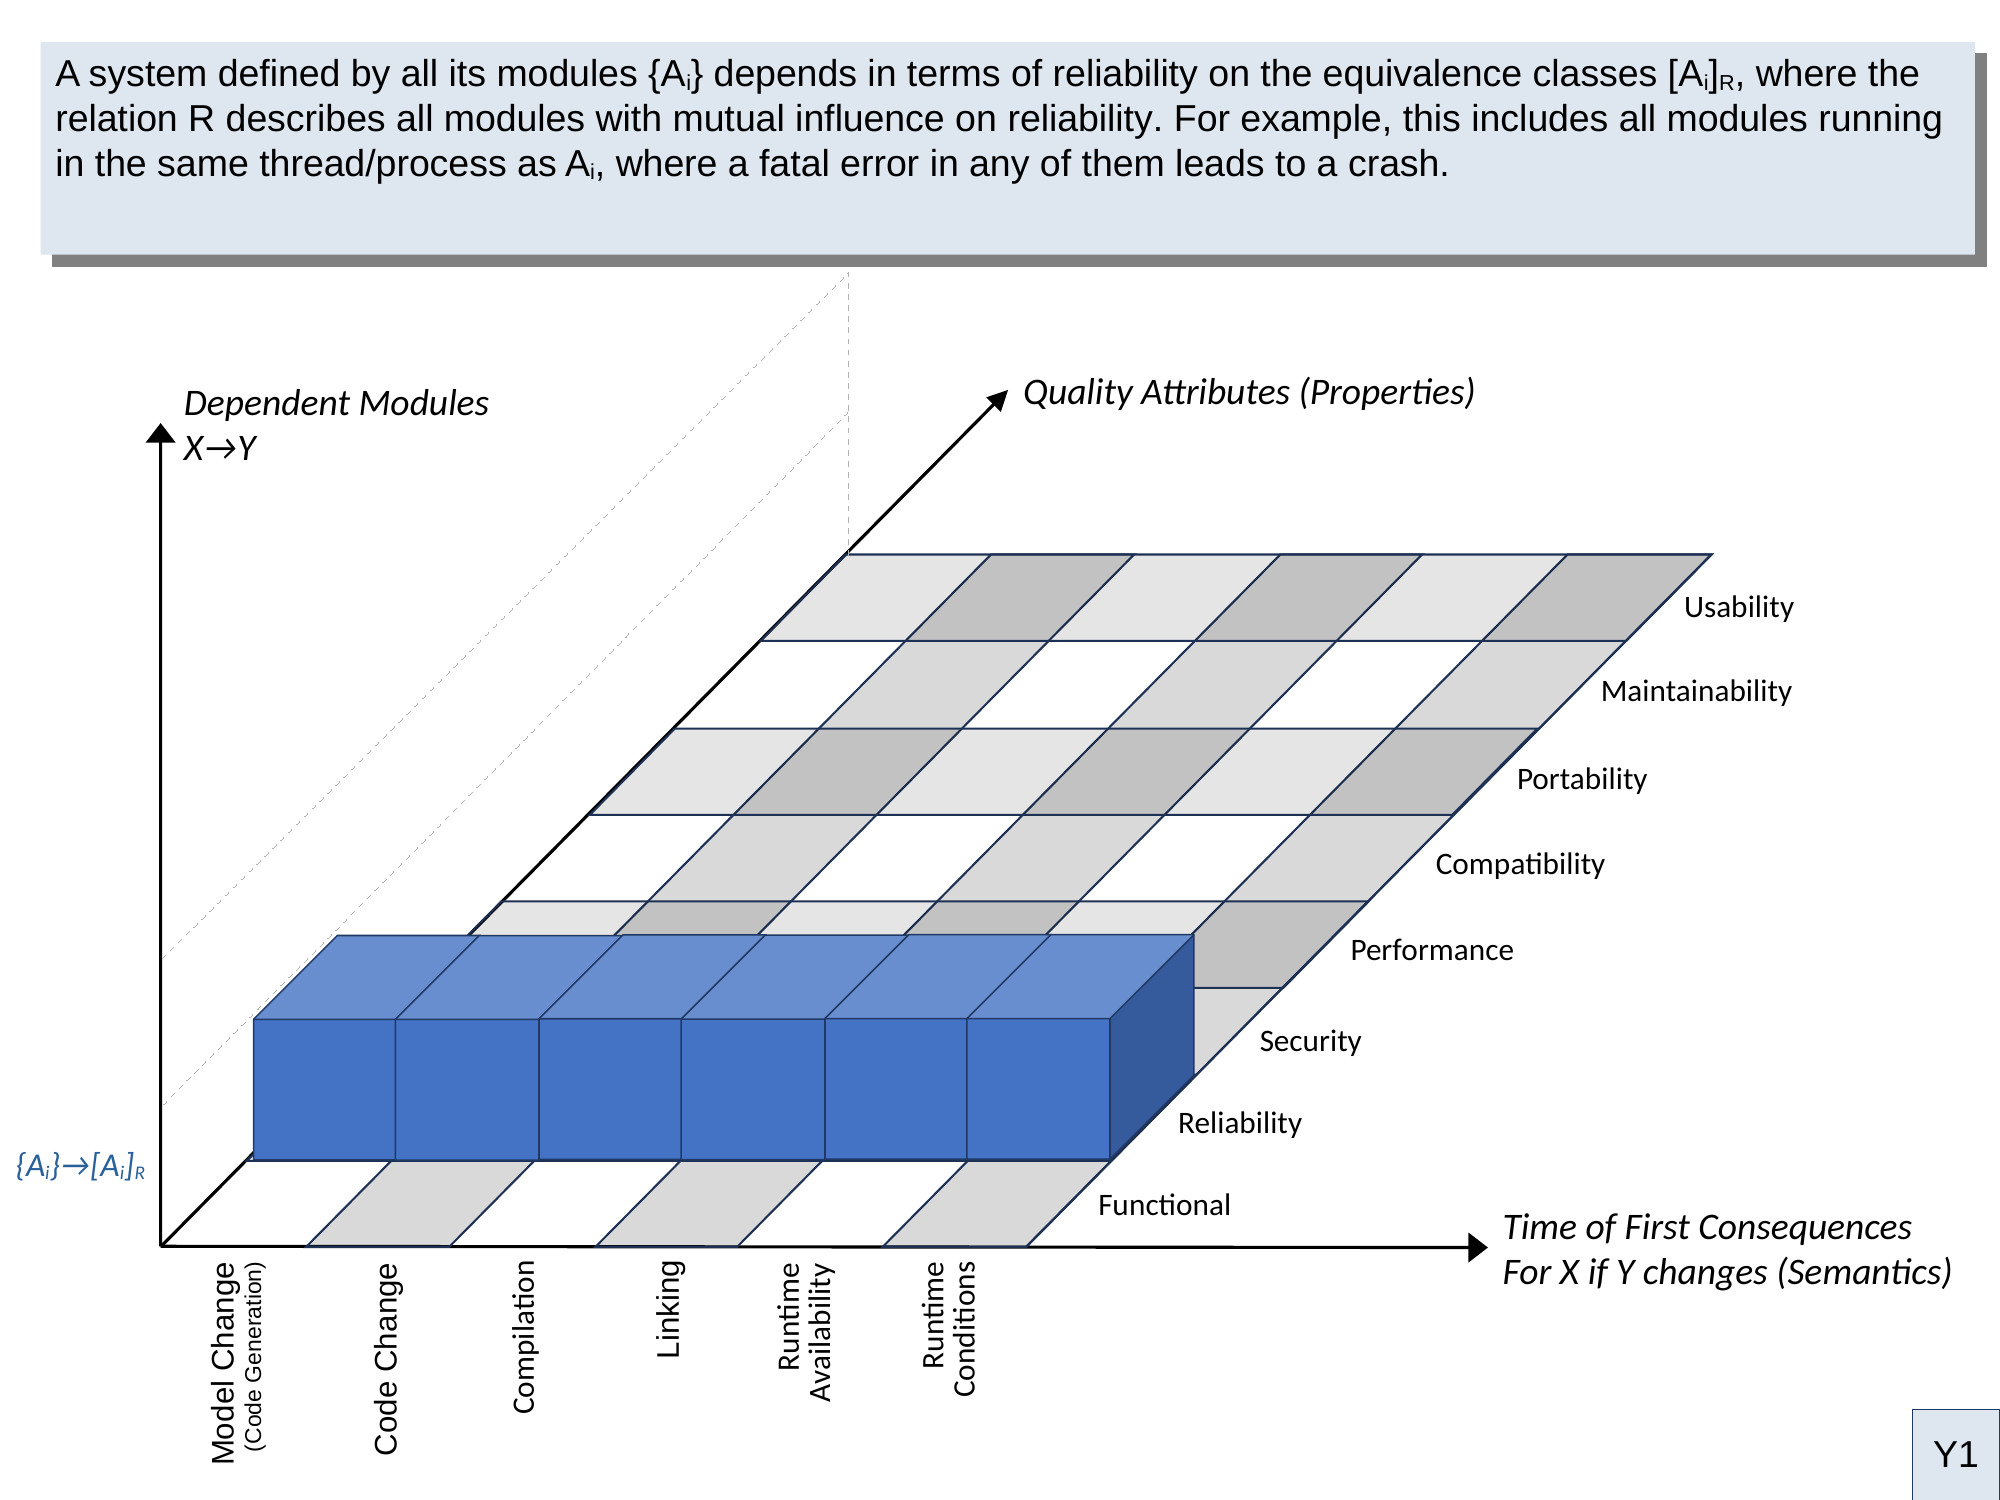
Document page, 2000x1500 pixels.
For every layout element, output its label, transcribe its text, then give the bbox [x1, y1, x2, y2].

text_box Time of First Consequences For X if Y changes (Semantics) [1487, 1195, 1969, 1300]
text_box Portability [1502, 751, 1728, 804]
text_box Functional [1083, 1177, 1301, 1230]
text_box Compilation [503, 1245, 560, 1480]
text_box Security [1245, 1012, 1428, 1065]
text_box {Ai}→[Ai]R [0, 645, 161, 1193]
text_box Code Change [361, 1247, 422, 1480]
text_box Maintainability [1585, 663, 1813, 716]
text_box Dependent Modules X→Y [160, 325, 505, 521]
text_box A system defined by all its modules {Ai} depends in terms of reliability on the equivalence classes [Ai]R, where the relation R describes all modules with mutual influence on reliability. For example, this includes all modules running in the same thread/process as Ai, where a fatal error in any of them leads to a crash. [40, 42, 1975, 255]
text_box Reliability [1163, 1094, 1359, 1147]
text_box Y1 [1912, 1409, 2000, 1500]
text_box Quality Attributes (Properties) [1008, 359, 1491, 420]
text_box Runtime Availability [768, 1248, 863, 1455]
text_box Compatibility [1420, 835, 1694, 889]
text_box Model Change (Code Generation) [198, 1246, 290, 1484]
text_box Usability [1669, 578, 1820, 631]
text_box Runtime Conditions [912, 1246, 1007, 1480]
text_box Linking [643, 1247, 704, 1480]
text_box [246, 554, 1709, 1247]
text_box Performance [1328, 921, 1640, 975]
